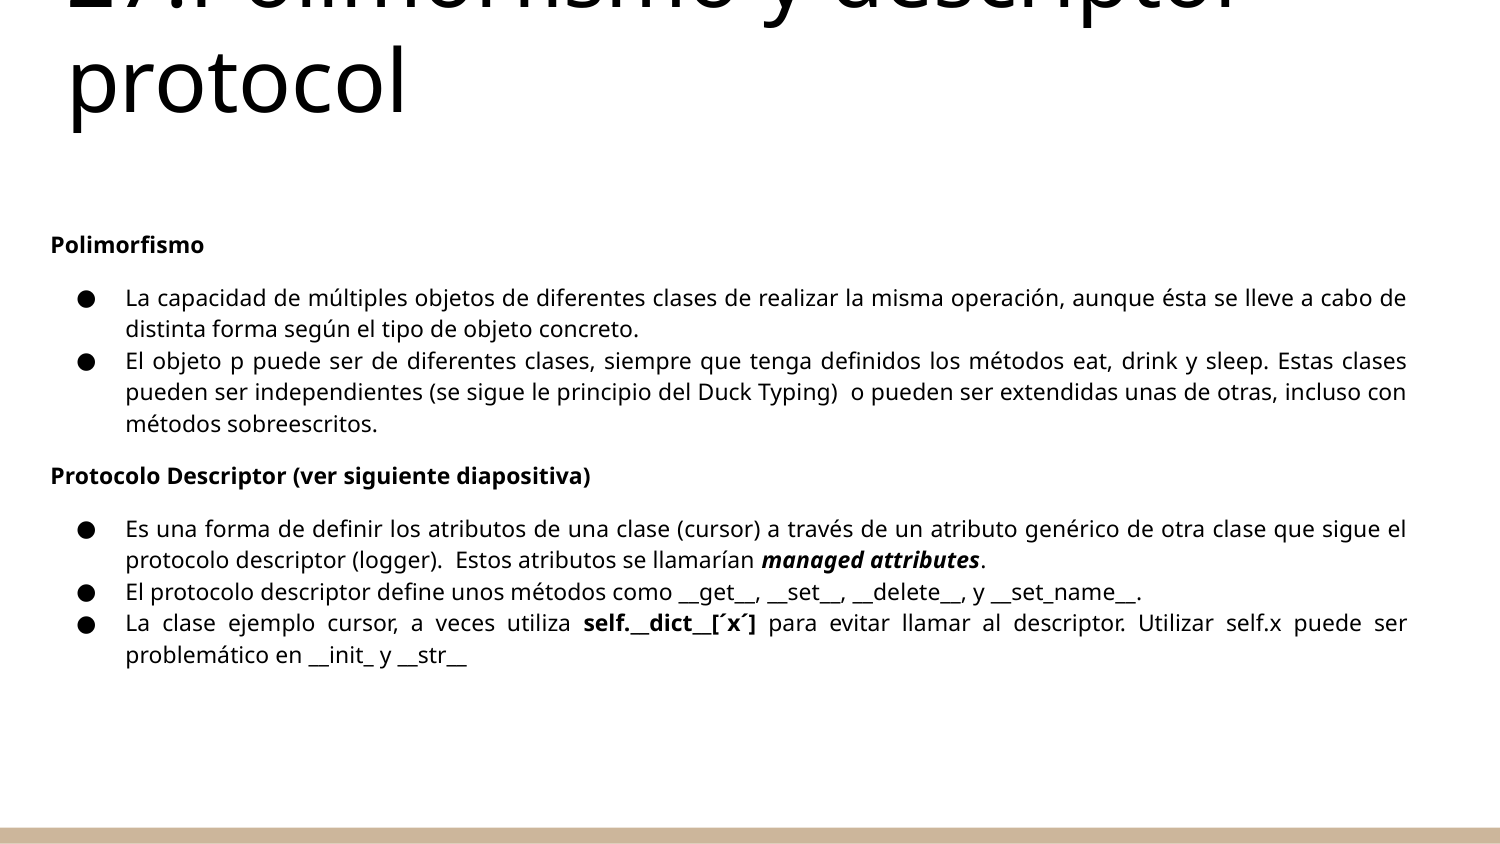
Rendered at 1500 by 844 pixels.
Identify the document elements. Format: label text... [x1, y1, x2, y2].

title 27.Polimorfismo y descriptor protocol [51, 51, 1449, 146]
text_box Polimorfismo La capacidad de múltiples objetos de diferentes clases de realizar la misma operación, aunque ésta se lleve a cabo de distinta forma según el tipo de objeto concreto. El objeto p puede ser de diferentes clases, siempre que tenga definidos los métodos eat, drink y sleep. Estas clases pueden ser independientes (se sigue le principio del Duck Typing) o pueden ser extendidas unas de otras, incluso con métodos sobreescritos. Protocolo Descriptor (ver siguiente diapositiva) Es una forma de definir los atributos de una clase (cursor) a través de un atributo genérico de otra clase que sigue el protocolo descriptor (logger). Estos atributos se llamarían managed attributes. El protocolo descriptor define unos métodos como __get__, __set__, __delete__, y __set_name__. La clase ejemplo cursor, a veces utiliza self.__dict__[´x´] para evitar llamar al descriptor. Utilizar self.x puede ser problemático en __init_ y __str__ [35, 172, 1424, 722]
